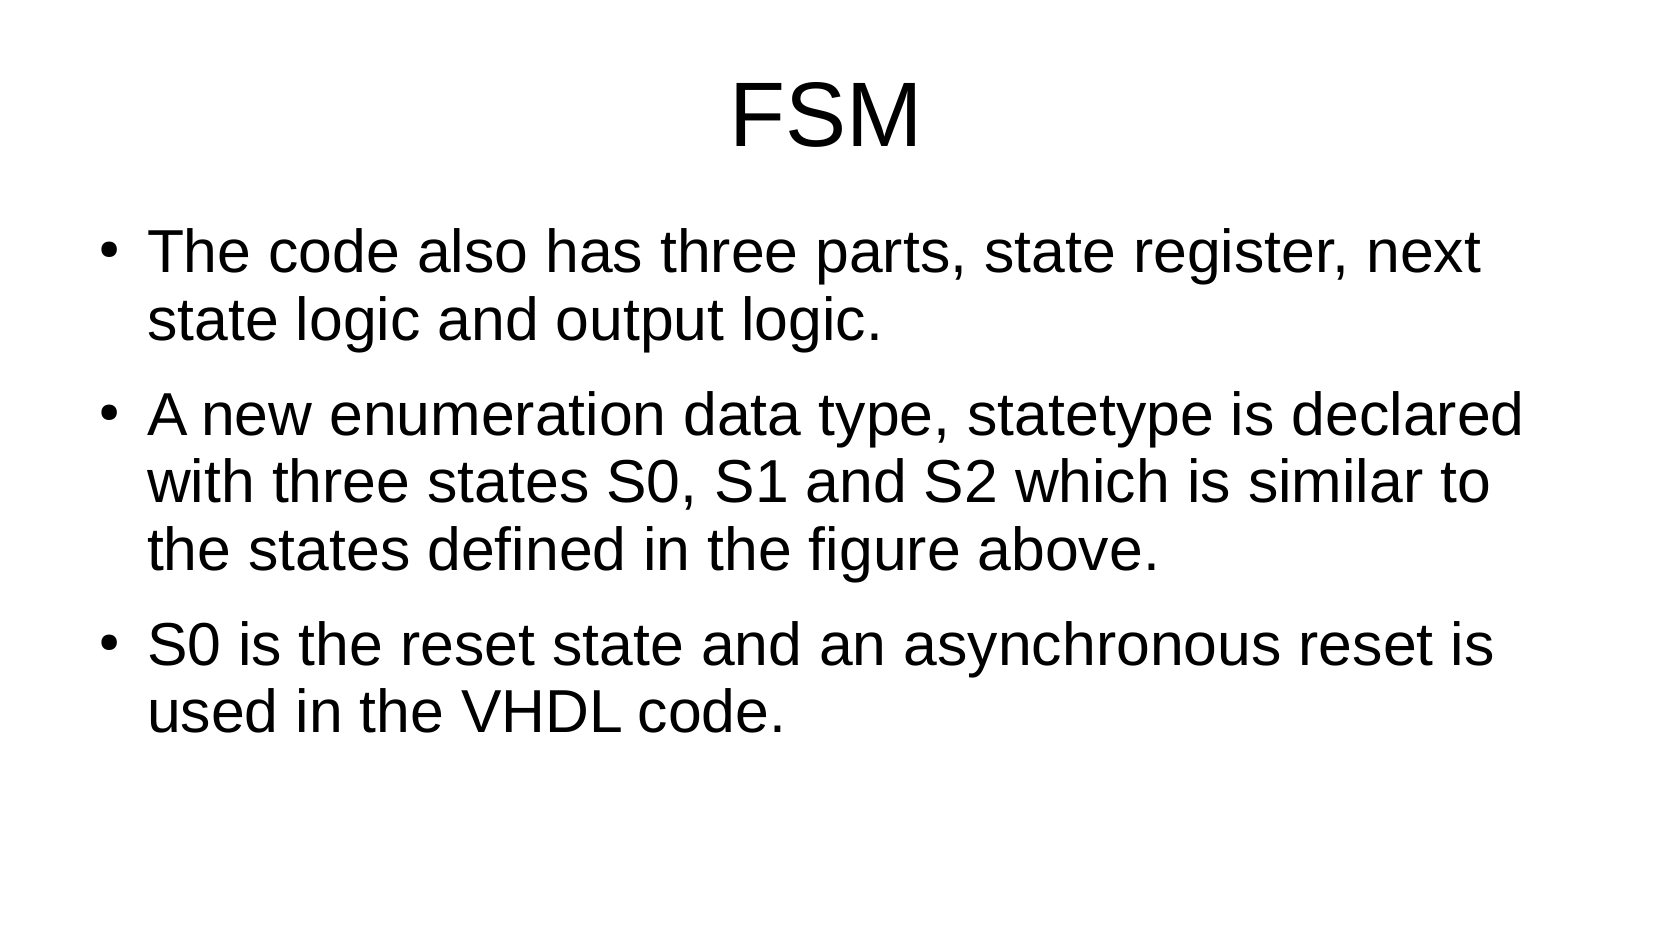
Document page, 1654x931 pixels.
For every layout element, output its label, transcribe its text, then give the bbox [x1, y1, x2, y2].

list The code also has three parts, state register, next state logic and output logic. A new enumeration data type, statetype is declared with three states S0, S1 and S2 which is similar to the states defined in the figure above. S0 is the reset state and an asynchronous reset is used in the VHDL code. [82, 217, 1571, 758]
title FSM [82, 37, 1571, 193]
